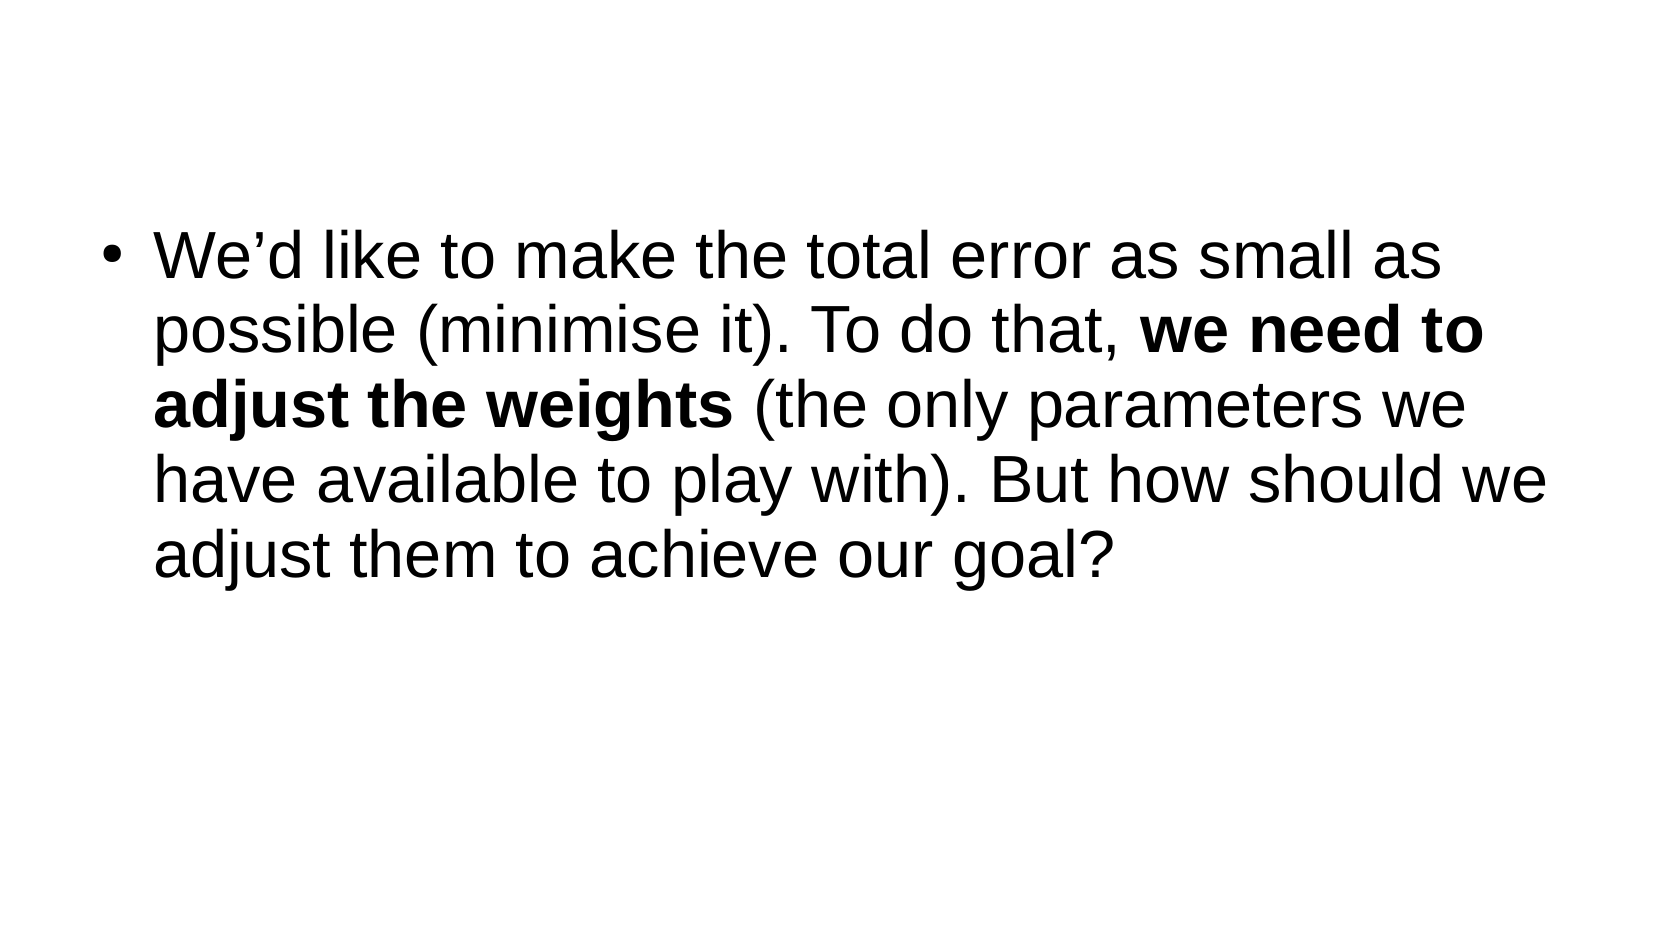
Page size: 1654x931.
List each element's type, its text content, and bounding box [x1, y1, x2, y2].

list We’d like to make the total error as small as possible (minimise it). To do that, we need to adjust the weights (the only parameters we have available to play with). But how should we adjust them to achieve our goal? [82, 217, 1571, 758]
